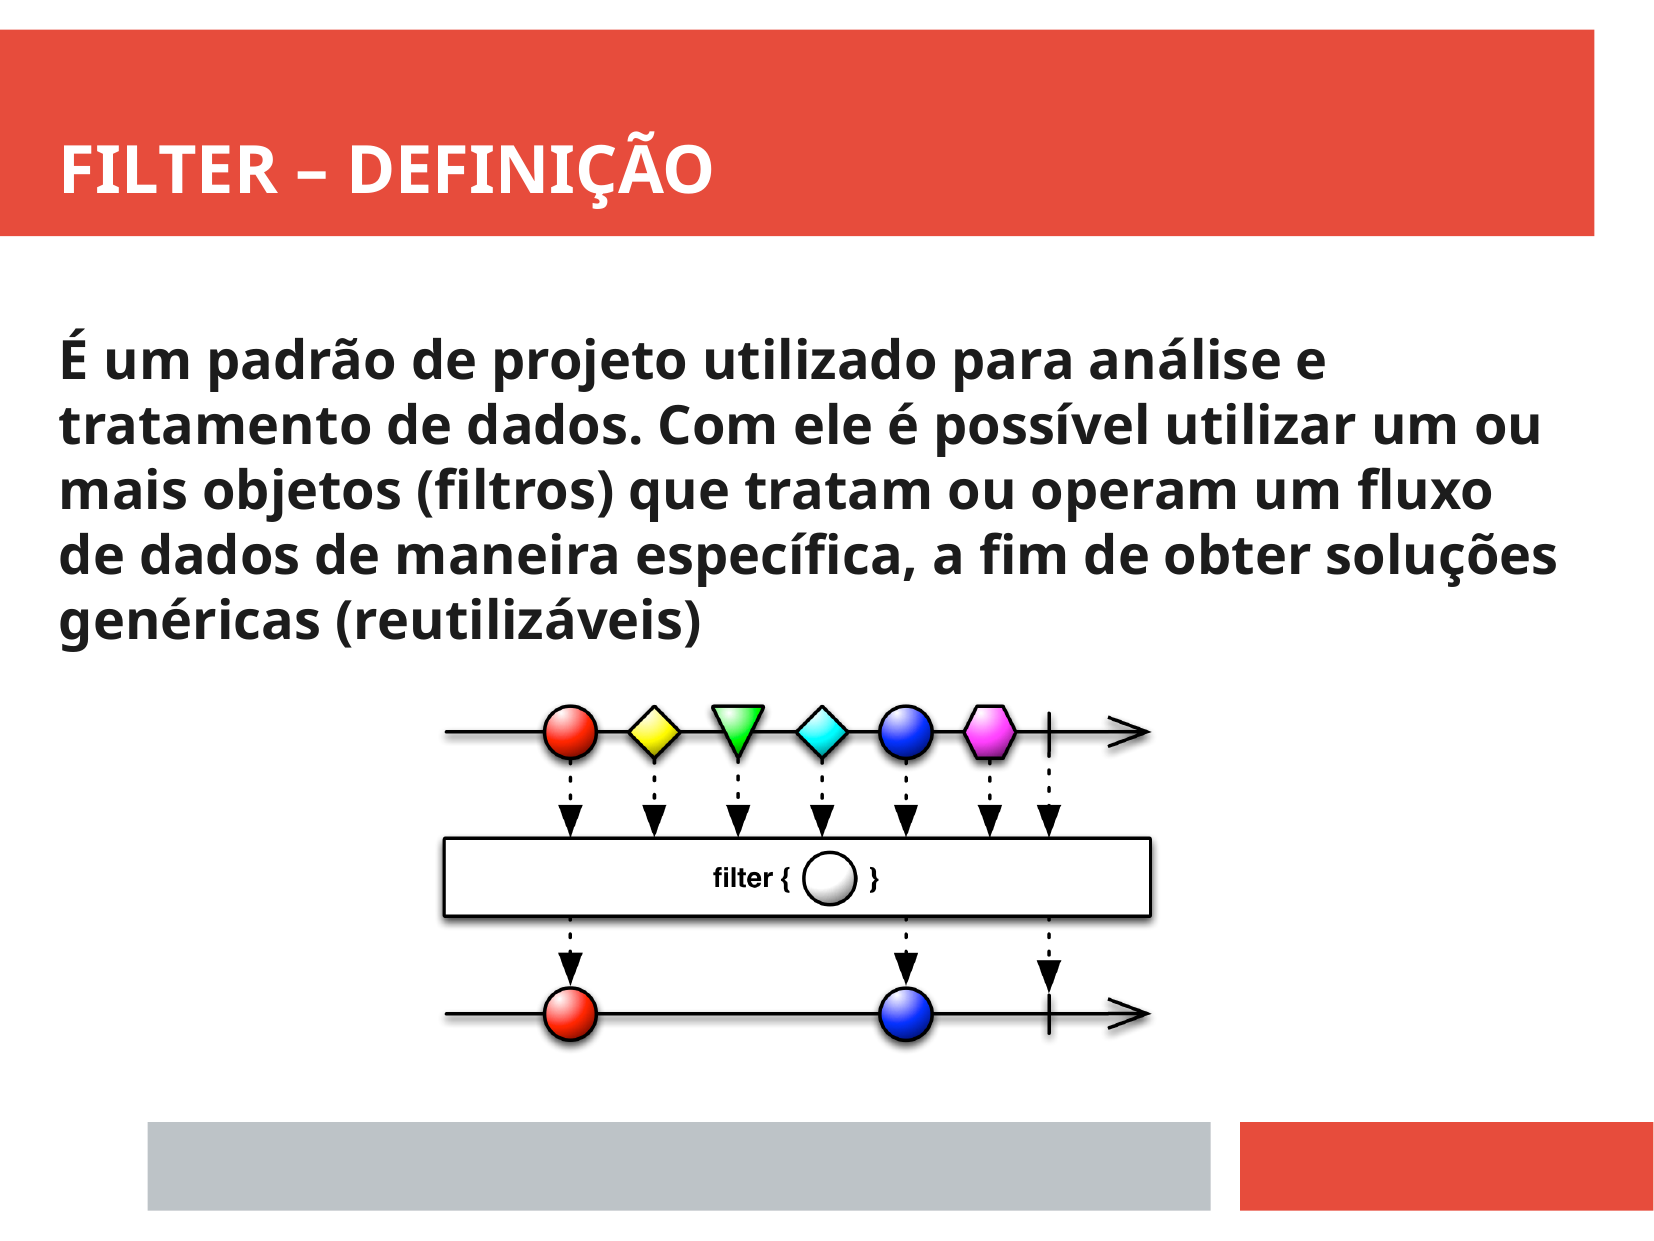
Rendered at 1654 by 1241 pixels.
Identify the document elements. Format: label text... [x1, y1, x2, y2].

picture [425, 696, 1170, 1058]
text_box É um padrão de projeto utilizado para análise e tratamento de dados. Com ele é possível utilizar um ou mais objetos (filtros) que tratam ou operam um fluxo de dados de maneira específica, a fim de obter soluções genéricas (reutilizáveis) [59, 324, 1565, 1093]
text_box FILTER – DEFINIÇÃO [59, 59, 1595, 207]
